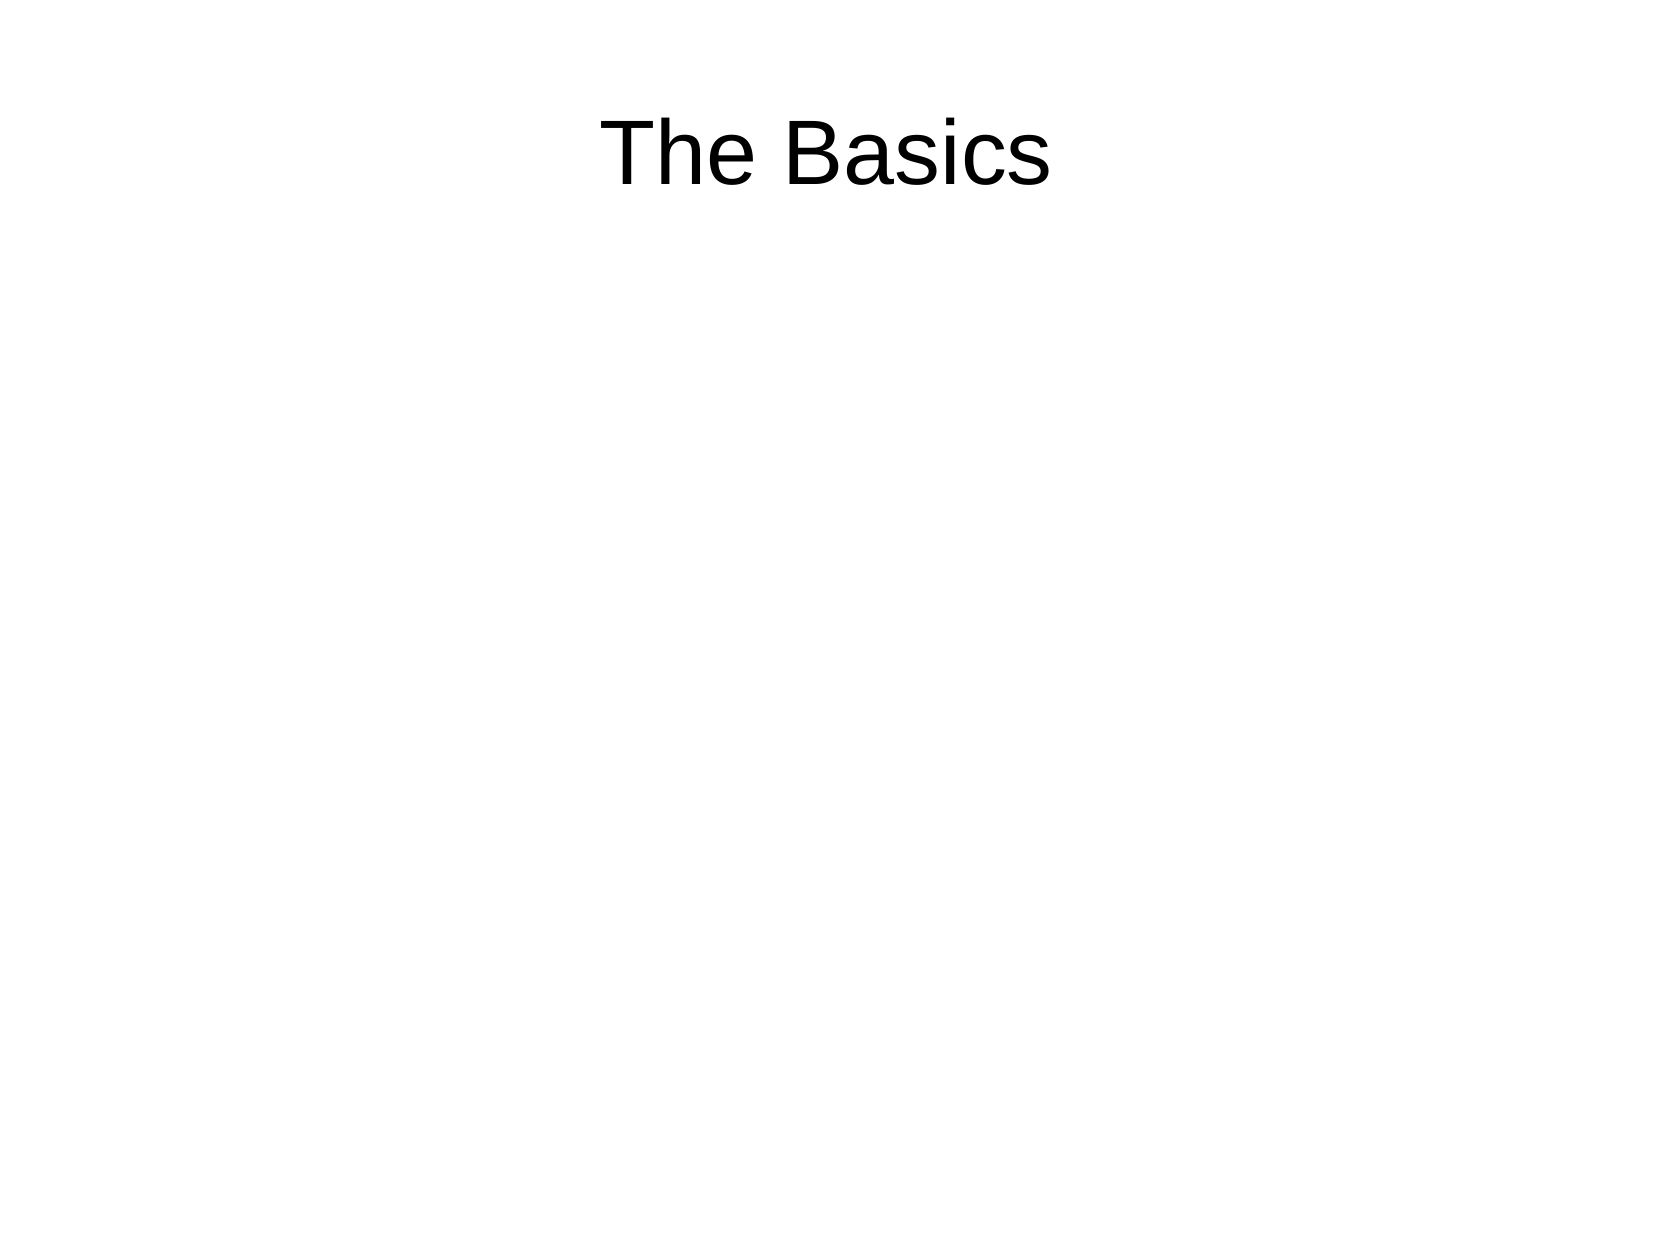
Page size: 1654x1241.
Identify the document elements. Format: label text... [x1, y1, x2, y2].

title The Basics [82, 49, 1571, 257]
